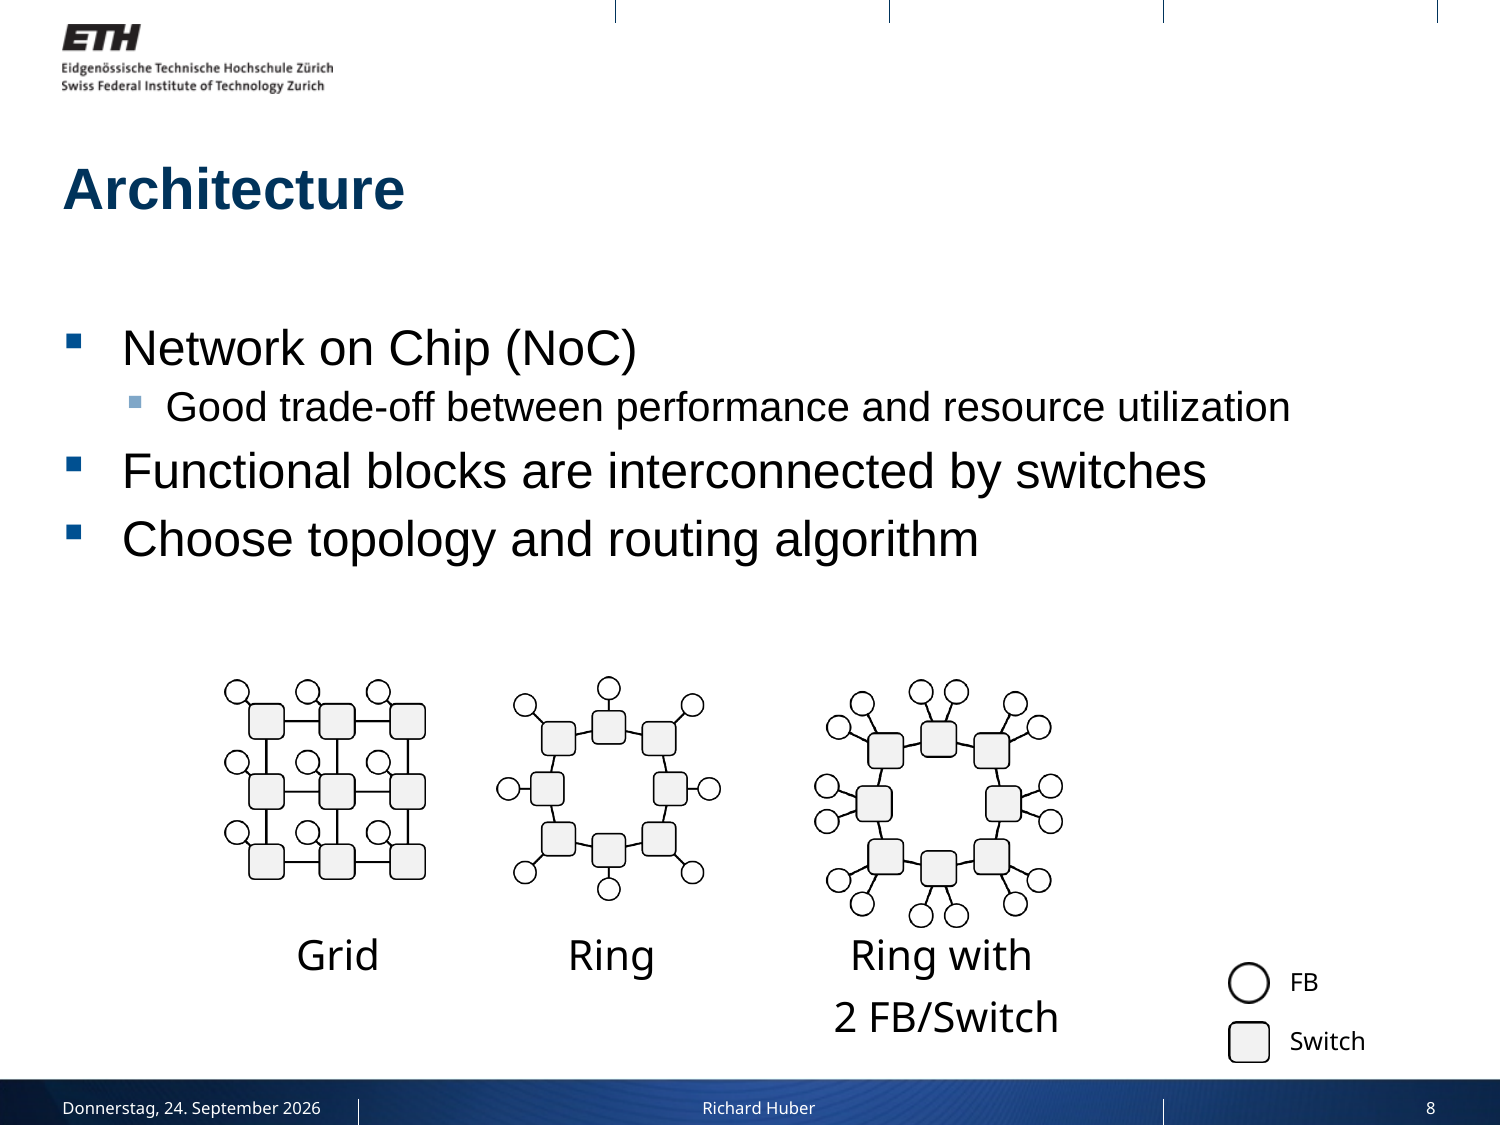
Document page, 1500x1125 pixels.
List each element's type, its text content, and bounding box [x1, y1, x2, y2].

list Network on Chip (NoC) Good trade-off between performance and resource utilization Functional blocks are interconnected by switches Choose topology and routing algorithm [62, 319, 1438, 1067]
picture [62, 24, 333, 94]
title Architecture [62, 157, 1438, 296]
text_box Ring [552, 921, 669, 987]
text_box Ring with 2 FB/Switch [818, 921, 1071, 1049]
picture [224, 679, 426, 880]
text_box Grid [281, 921, 390, 987]
picture [814, 679, 1063, 928]
picture [1228, 962, 1270, 1004]
text_box Switch [1275, 998, 1379, 1063]
text_box FB [1275, 939, 1337, 1004]
picture [0, 1078, 1500, 1125]
picture [1228, 1021, 1270, 1063]
picture [496, 676, 721, 902]
